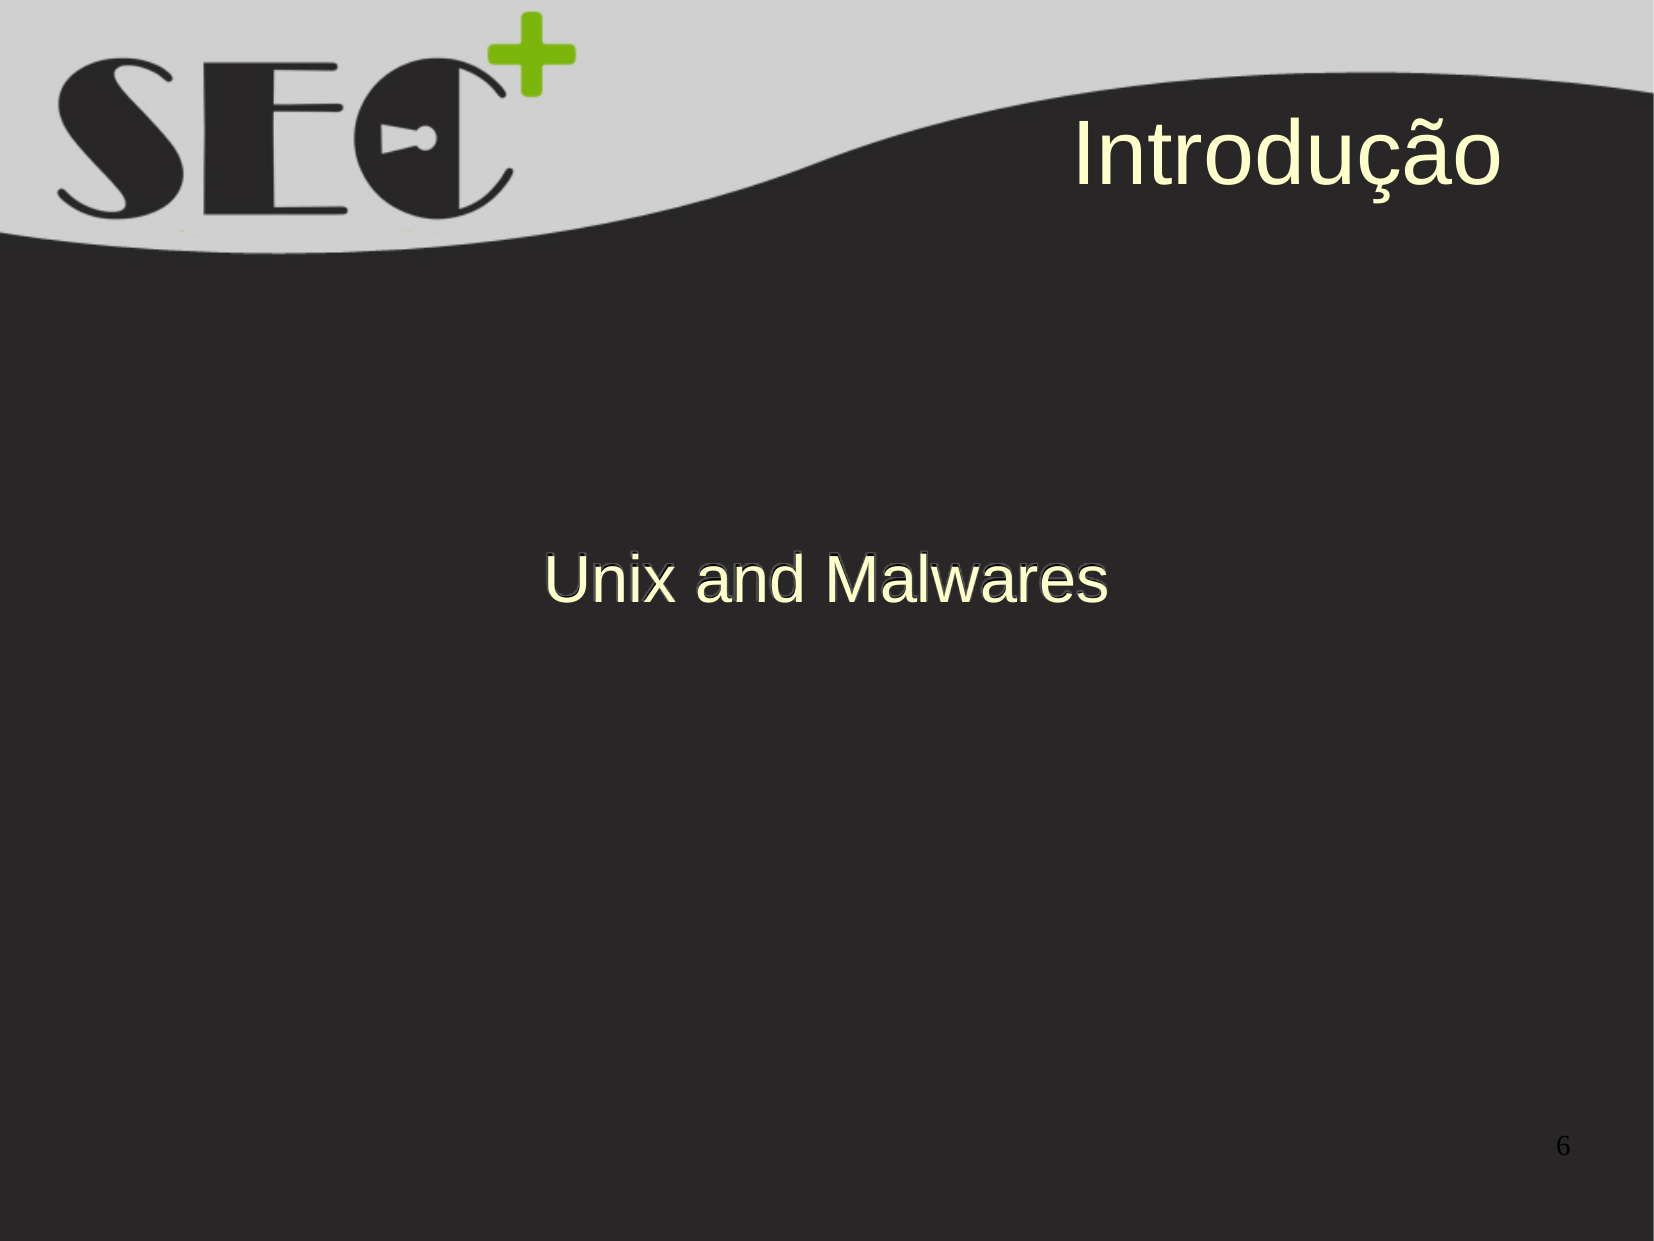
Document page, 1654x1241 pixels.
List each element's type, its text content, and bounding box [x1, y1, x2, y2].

picture [0, 0, 1654, 1241]
subtitle Unix and Malwares [82, 49, 1571, 1109]
